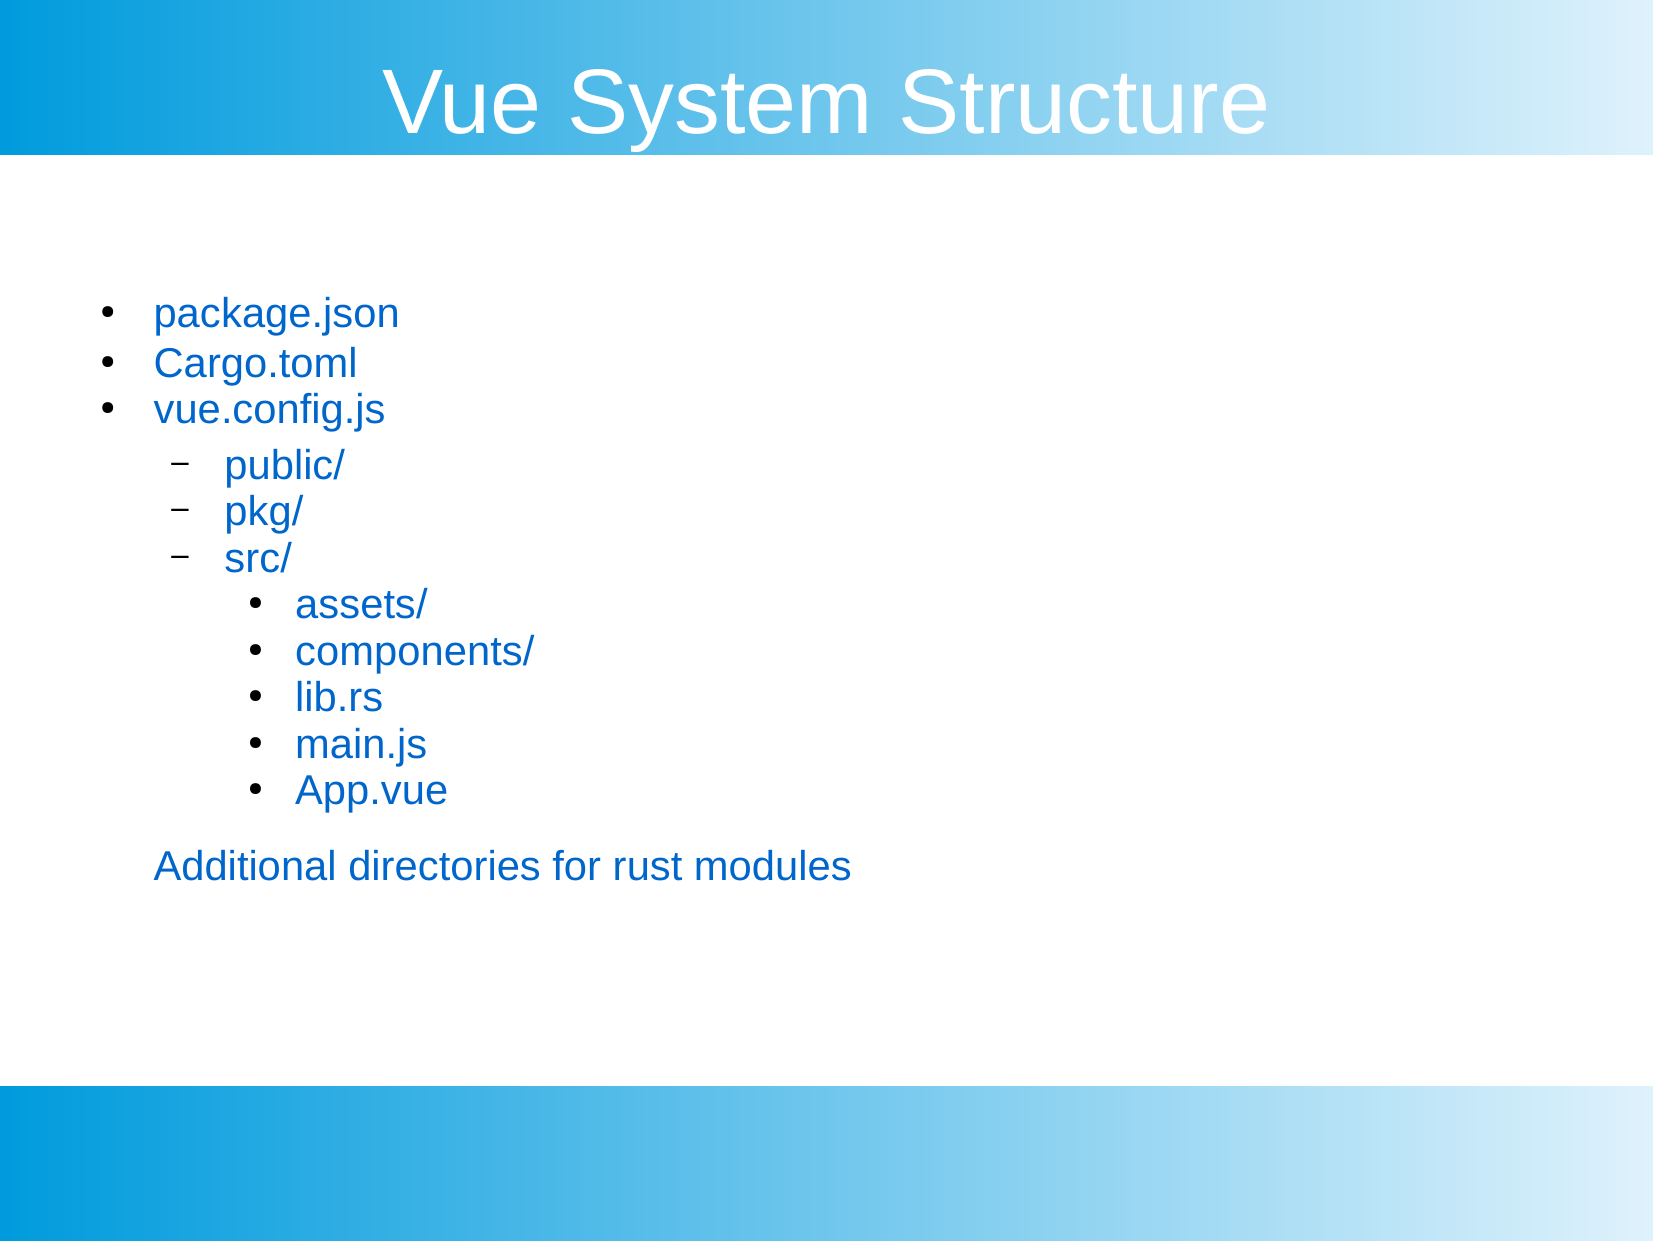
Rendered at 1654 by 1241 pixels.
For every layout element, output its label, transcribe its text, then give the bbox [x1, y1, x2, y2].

title Vue System Structure [82, 49, 1571, 155]
list package.json Cargo.toml vue.config.js public/ pkg/ src/ assets/ components/ lib.rs main.js App.vue Additional directories for rust modules [82, 290, 1571, 1010]
